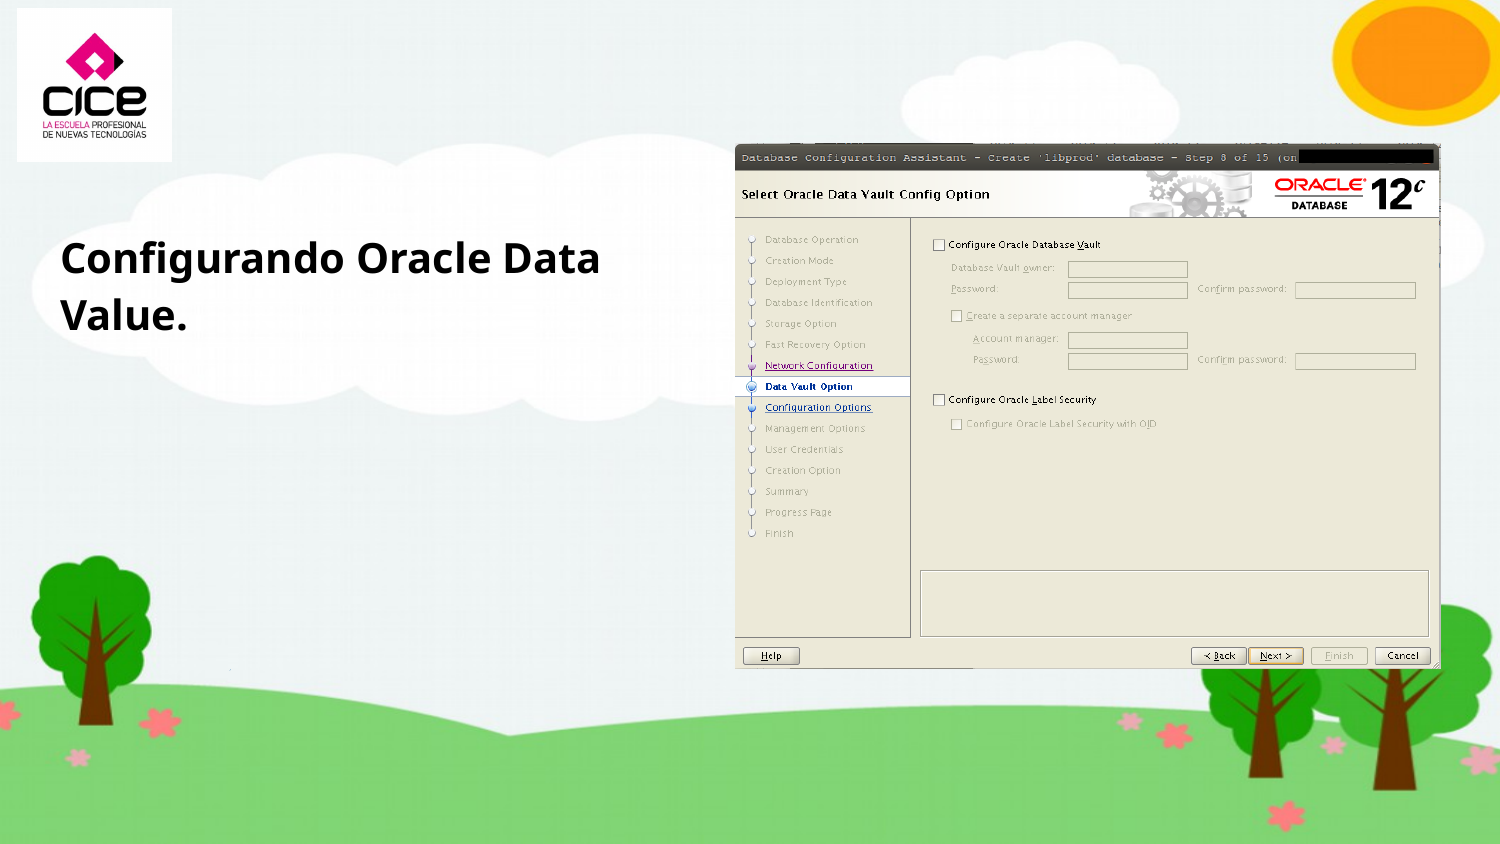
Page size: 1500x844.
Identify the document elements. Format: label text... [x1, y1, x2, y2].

picture [0, 0, 1500, 844]
title Configurando Oracle Data Value. [60, 240, 706, 332]
